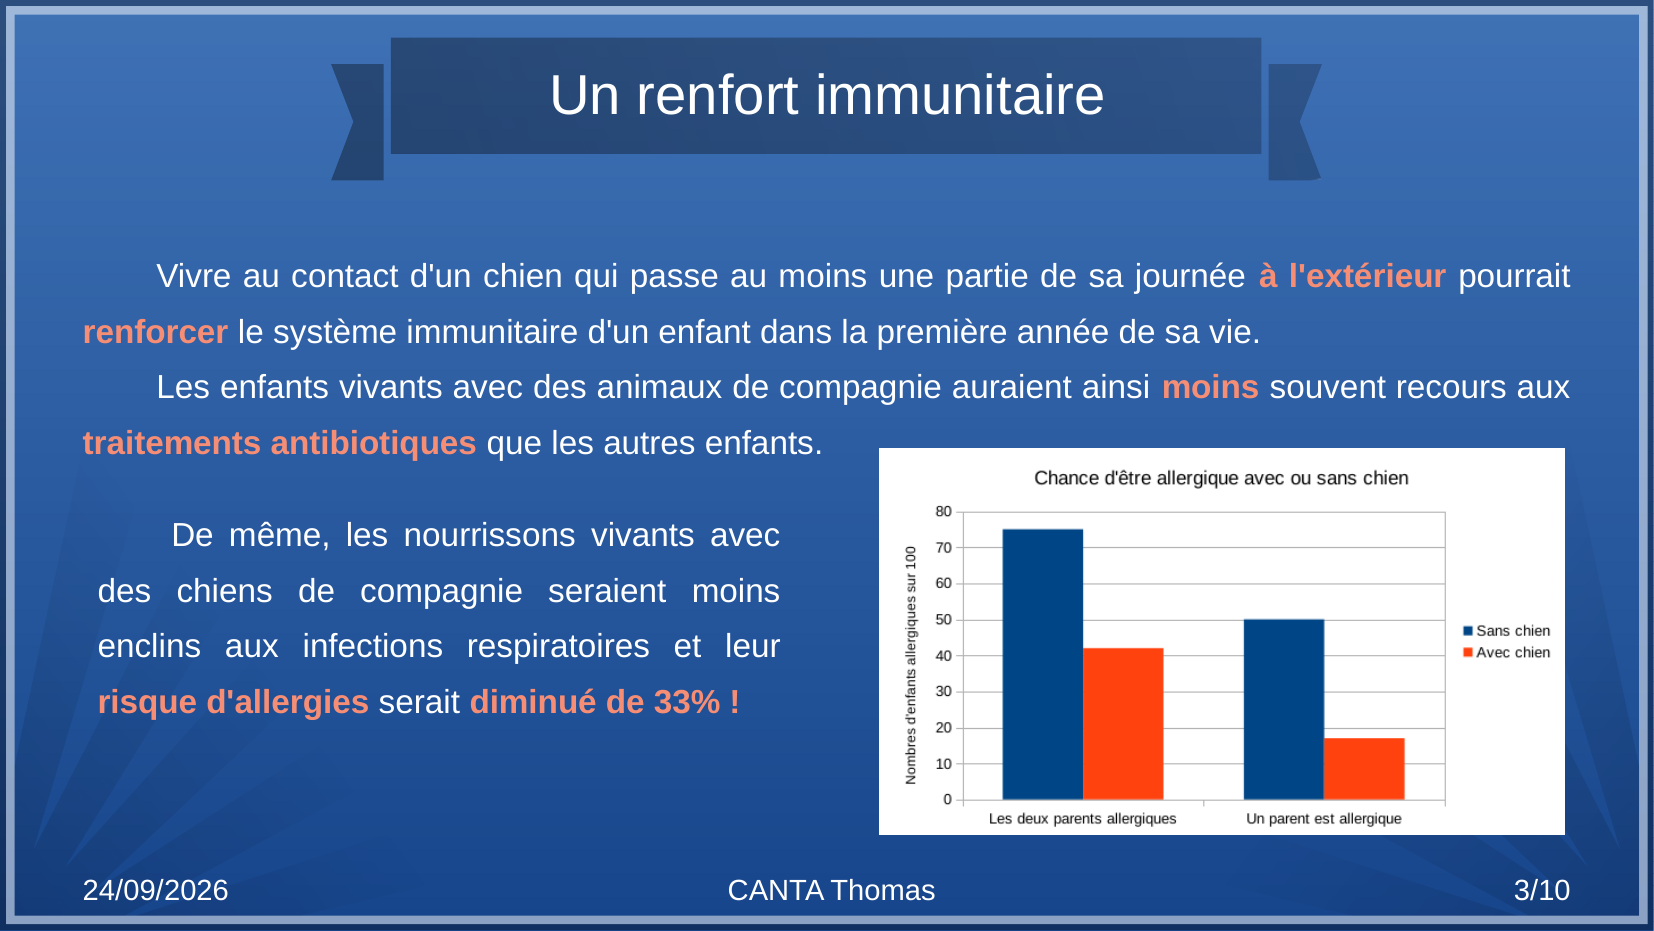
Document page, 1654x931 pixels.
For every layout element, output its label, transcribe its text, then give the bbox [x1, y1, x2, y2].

picture [879, 448, 1565, 835]
text_box Vivre au contact d'un chien qui passe au moins une partie de sa journée à l'extérieur pourrait renforcer le système immunitaire d'un enfant dans la première année de sa vie. Les enfants vivants avec des animaux de compagnie auraient ainsi moins souvent recours aux traitements antibiotiques que les autres enfants. [82, 239, 1571, 517]
text_box De même, les nourrissons vivants avec des chiens de compagnie seraient moins enclins aux infections respiratoires et leur risque d'allergies serait diminué de 33% ! [82, 490, 797, 845]
text_box Un renfort immunitaire [391, 37, 1264, 154]
